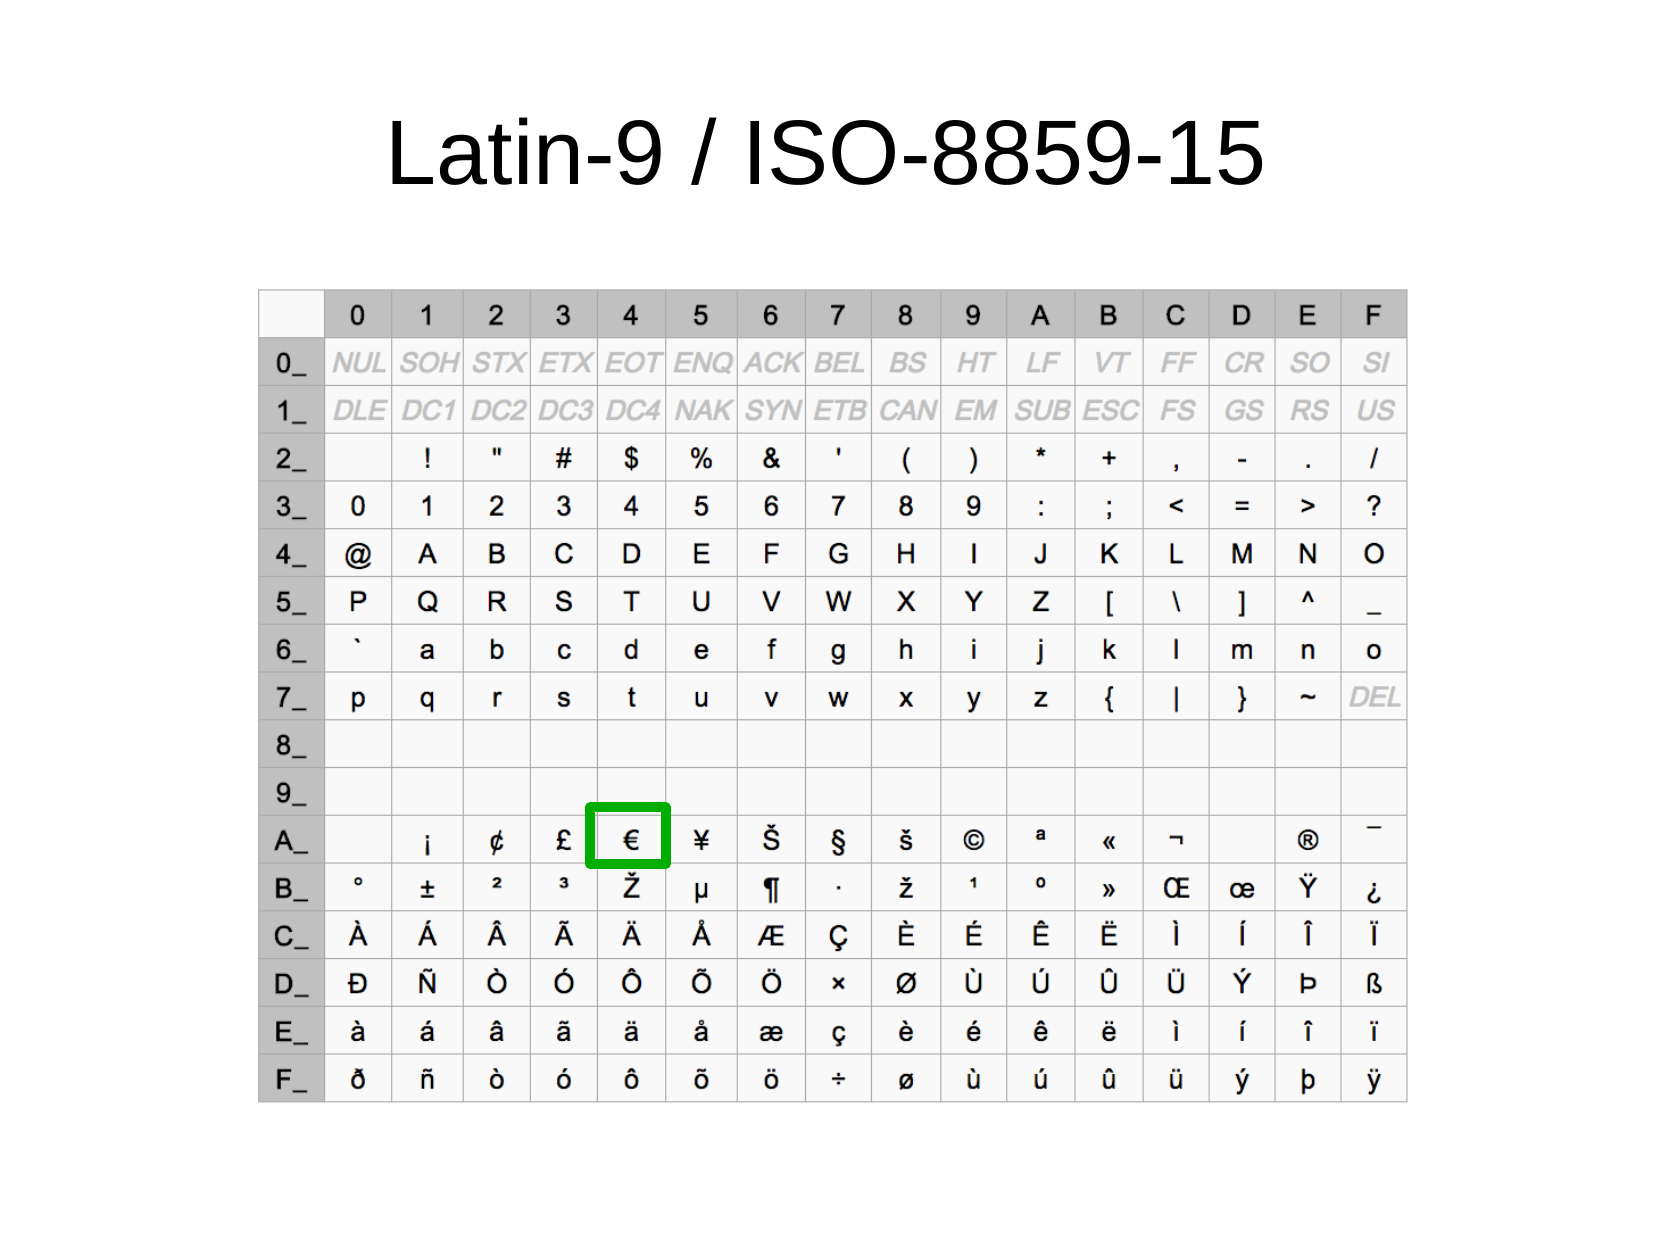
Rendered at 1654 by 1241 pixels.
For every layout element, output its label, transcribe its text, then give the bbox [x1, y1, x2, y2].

picture [257, 286, 1411, 1107]
title Latin-9 / ISO-8859-15 [82, 49, 1571, 257]
